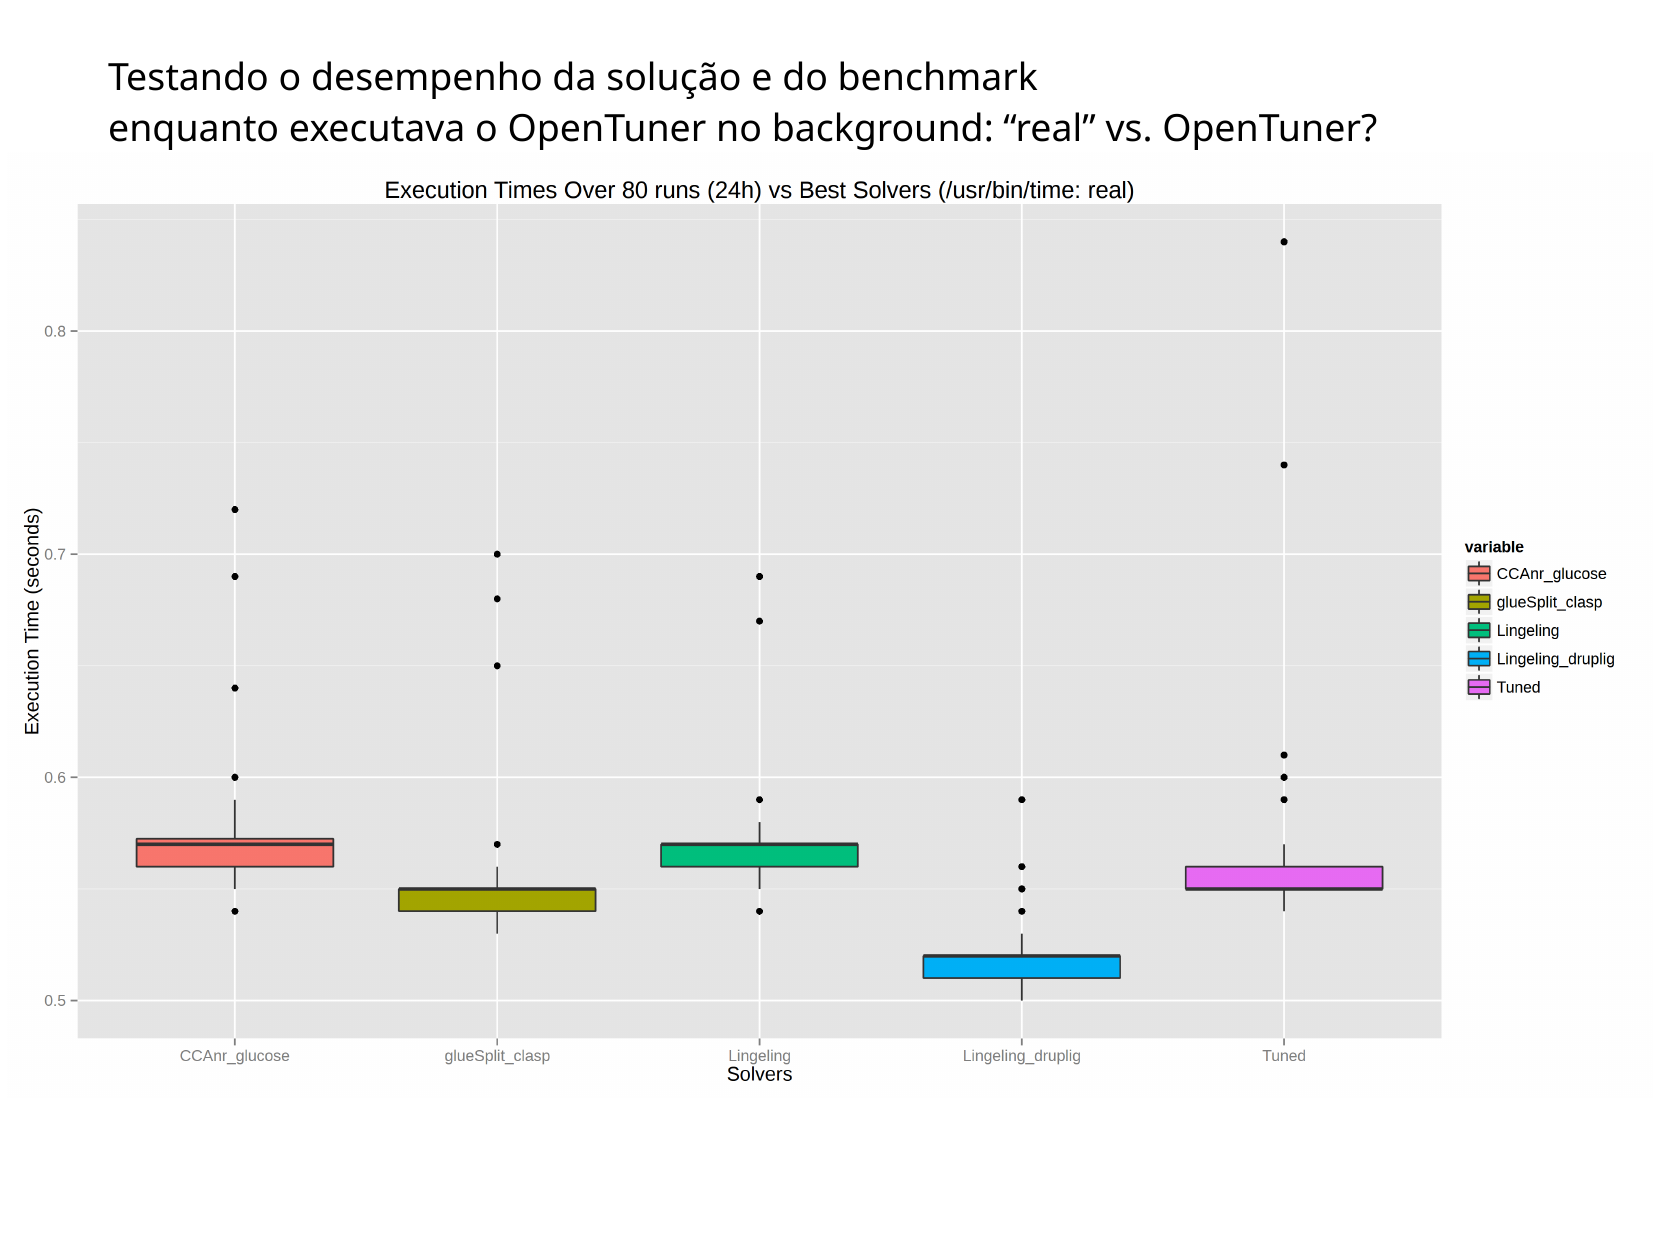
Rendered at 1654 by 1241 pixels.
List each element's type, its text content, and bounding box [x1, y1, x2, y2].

picture [7, 152, 1654, 1098]
text_box Testando o desempenho da solução e do benchmark enquanto executava o OpenTuner no background: “real” vs. OpenTuner? [93, 42, 1248, 153]
